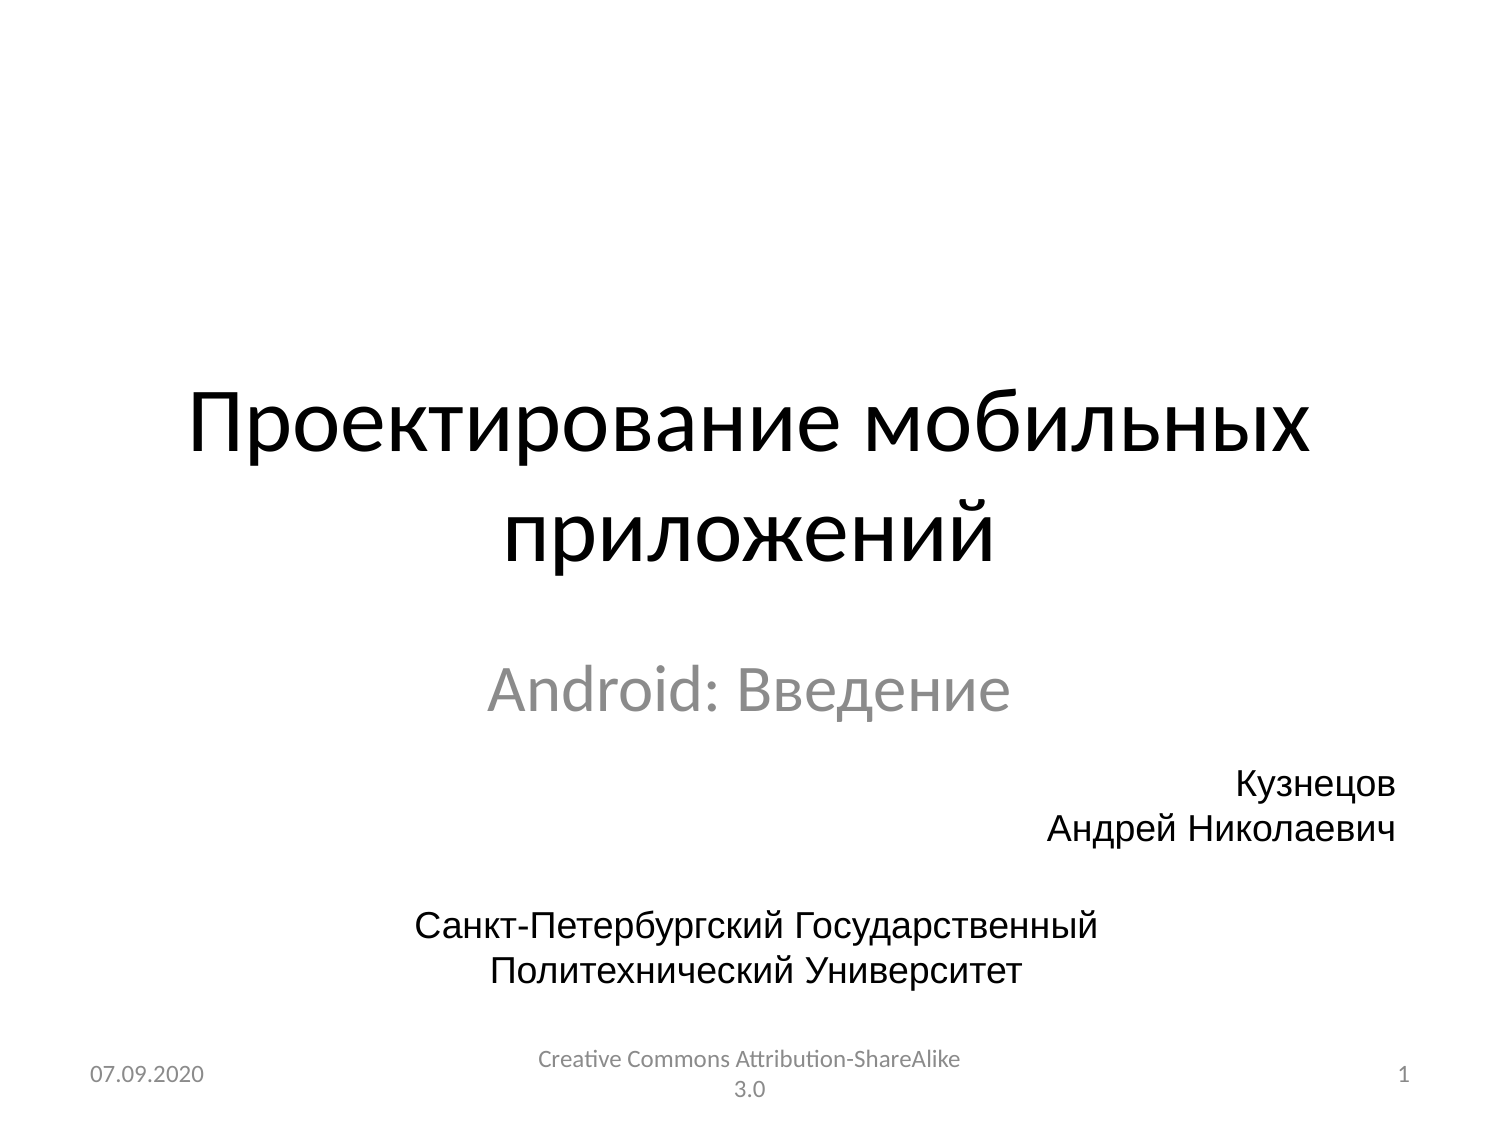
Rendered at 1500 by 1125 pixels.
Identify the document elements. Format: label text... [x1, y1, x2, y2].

slide_number <number> [1074, 1042, 1425, 1103]
text_box Кузнецов Андрей Николаевич [1031, 751, 1411, 857]
subtitle Android: Введение [225, 637, 1275, 764]
title Проектирование мобильных приложений [112, 349, 1388, 591]
text_box Санкт-Петербургский Государственный Политехнический Университет [399, 893, 1114, 998]
slide_number 07.09.2020 [75, 1042, 425, 1103]
footer Creative Commons Attribution-ShareAlike 3.0 [512, 1042, 988, 1103]
